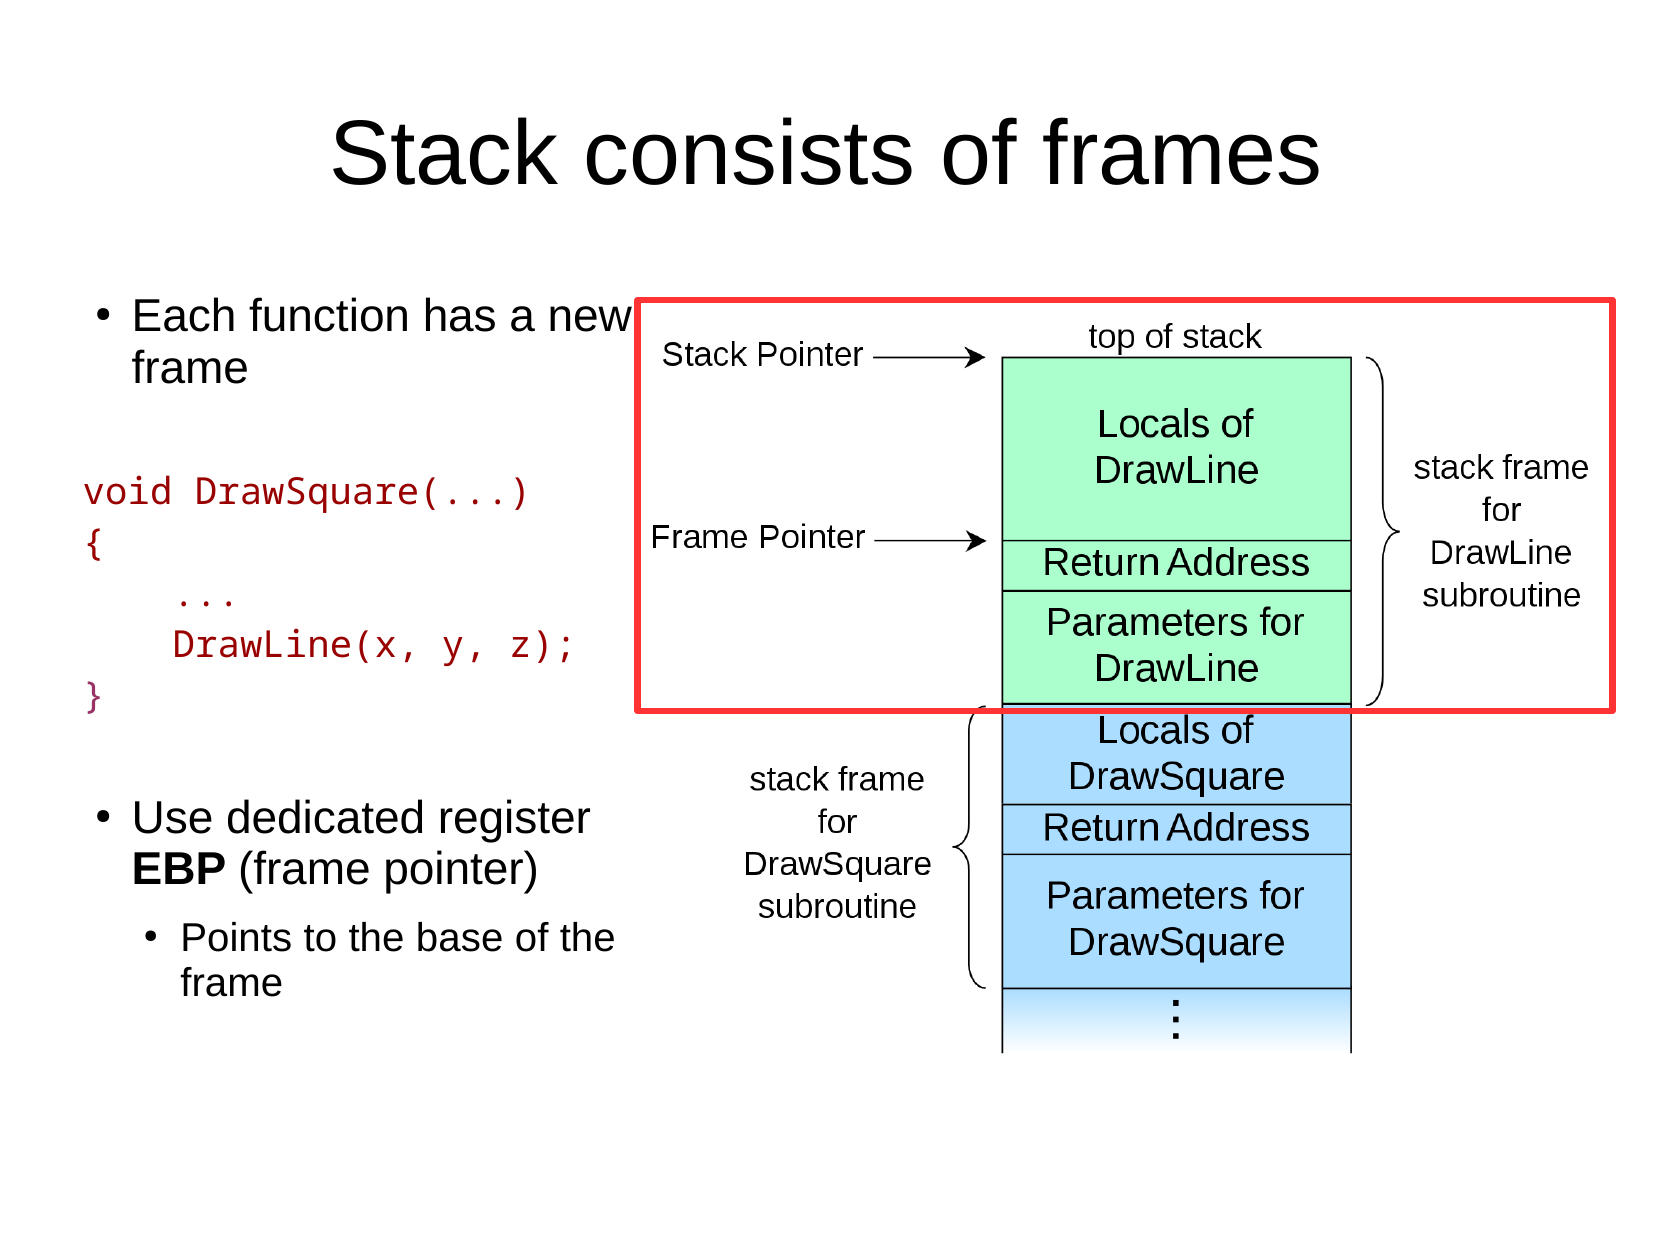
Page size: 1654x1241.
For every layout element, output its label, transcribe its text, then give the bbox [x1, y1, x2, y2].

title Stack consists of frames [82, 49, 1571, 257]
list Each function has a new frame void DrawSquare(...) { ... DrawLine(x, y, z); } Use dedicated register EBP (frame pointer) Points to the base of the frame [82, 290, 638, 1010]
picture [642, 714, 1613, 1088]
picture [642, 303, 1609, 708]
